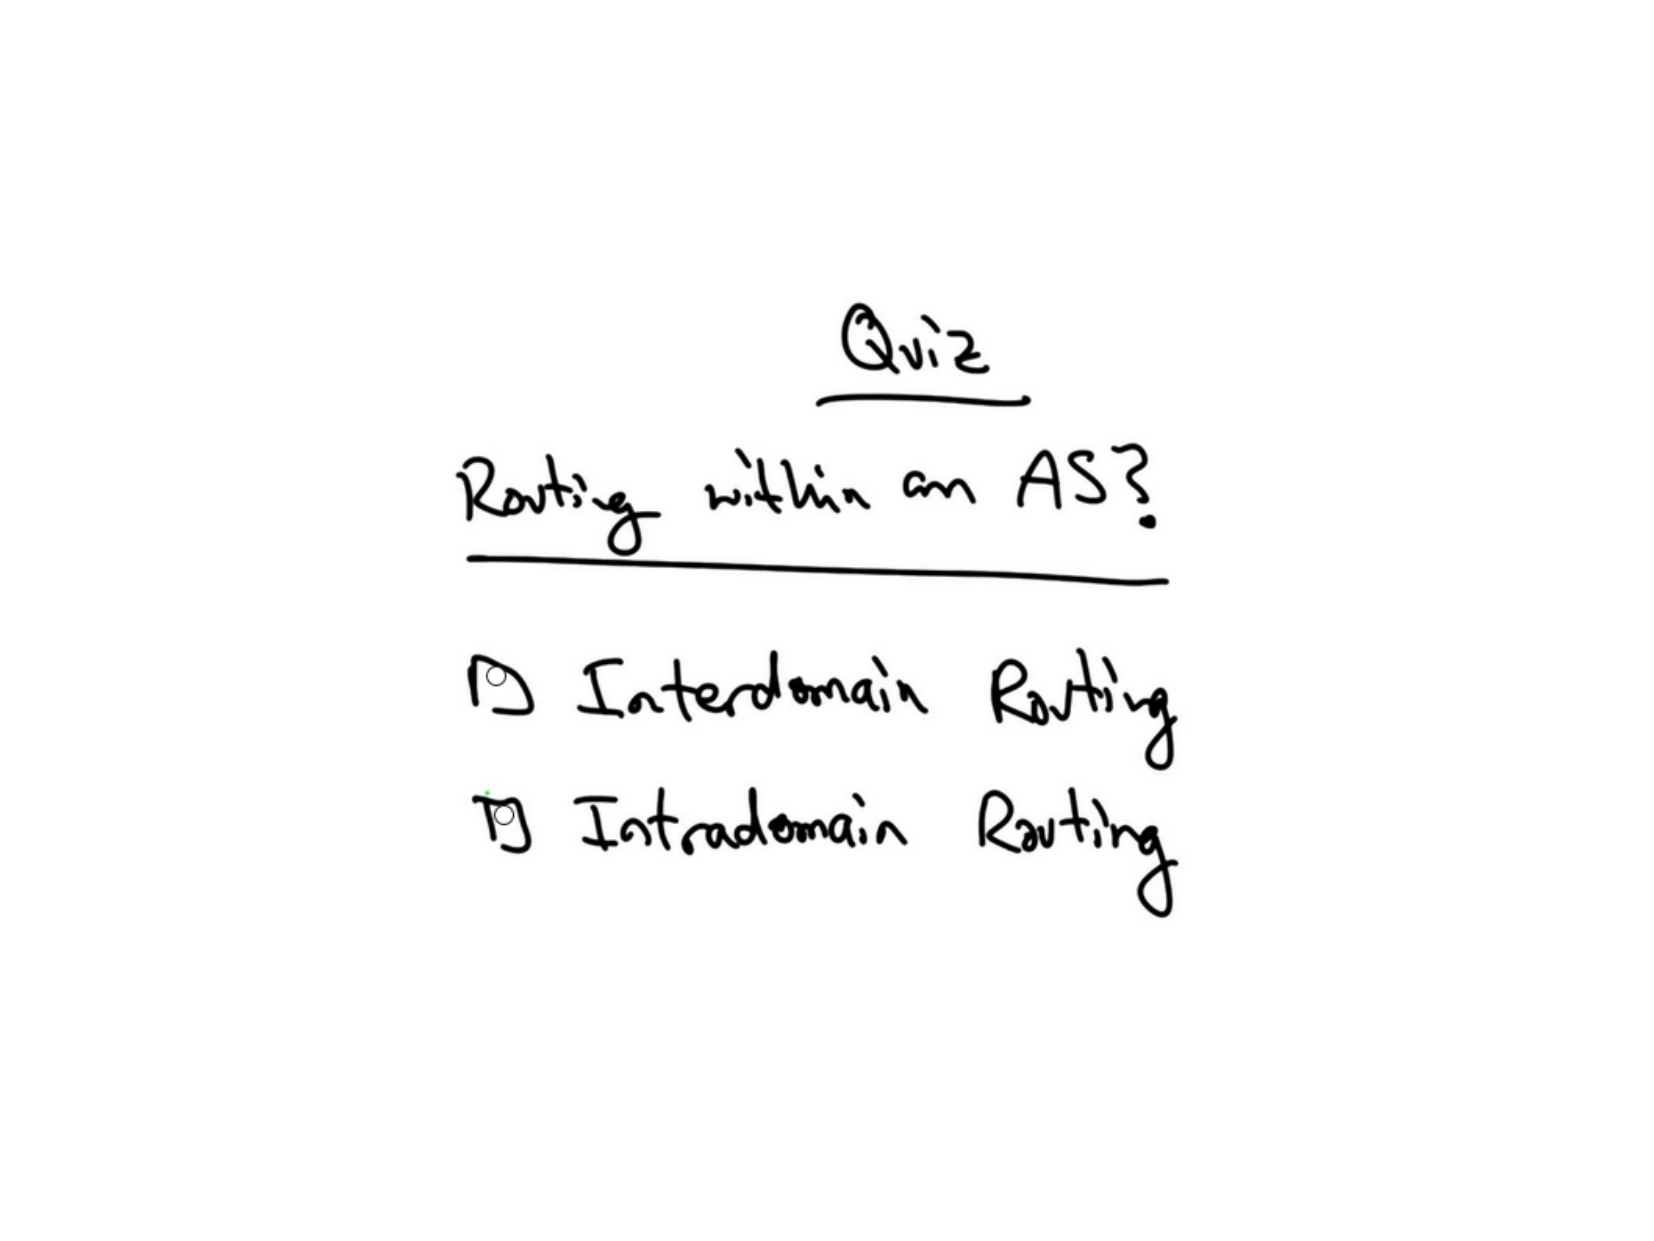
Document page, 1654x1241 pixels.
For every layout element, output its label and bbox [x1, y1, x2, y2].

picture [366, 274, 1290, 964]
